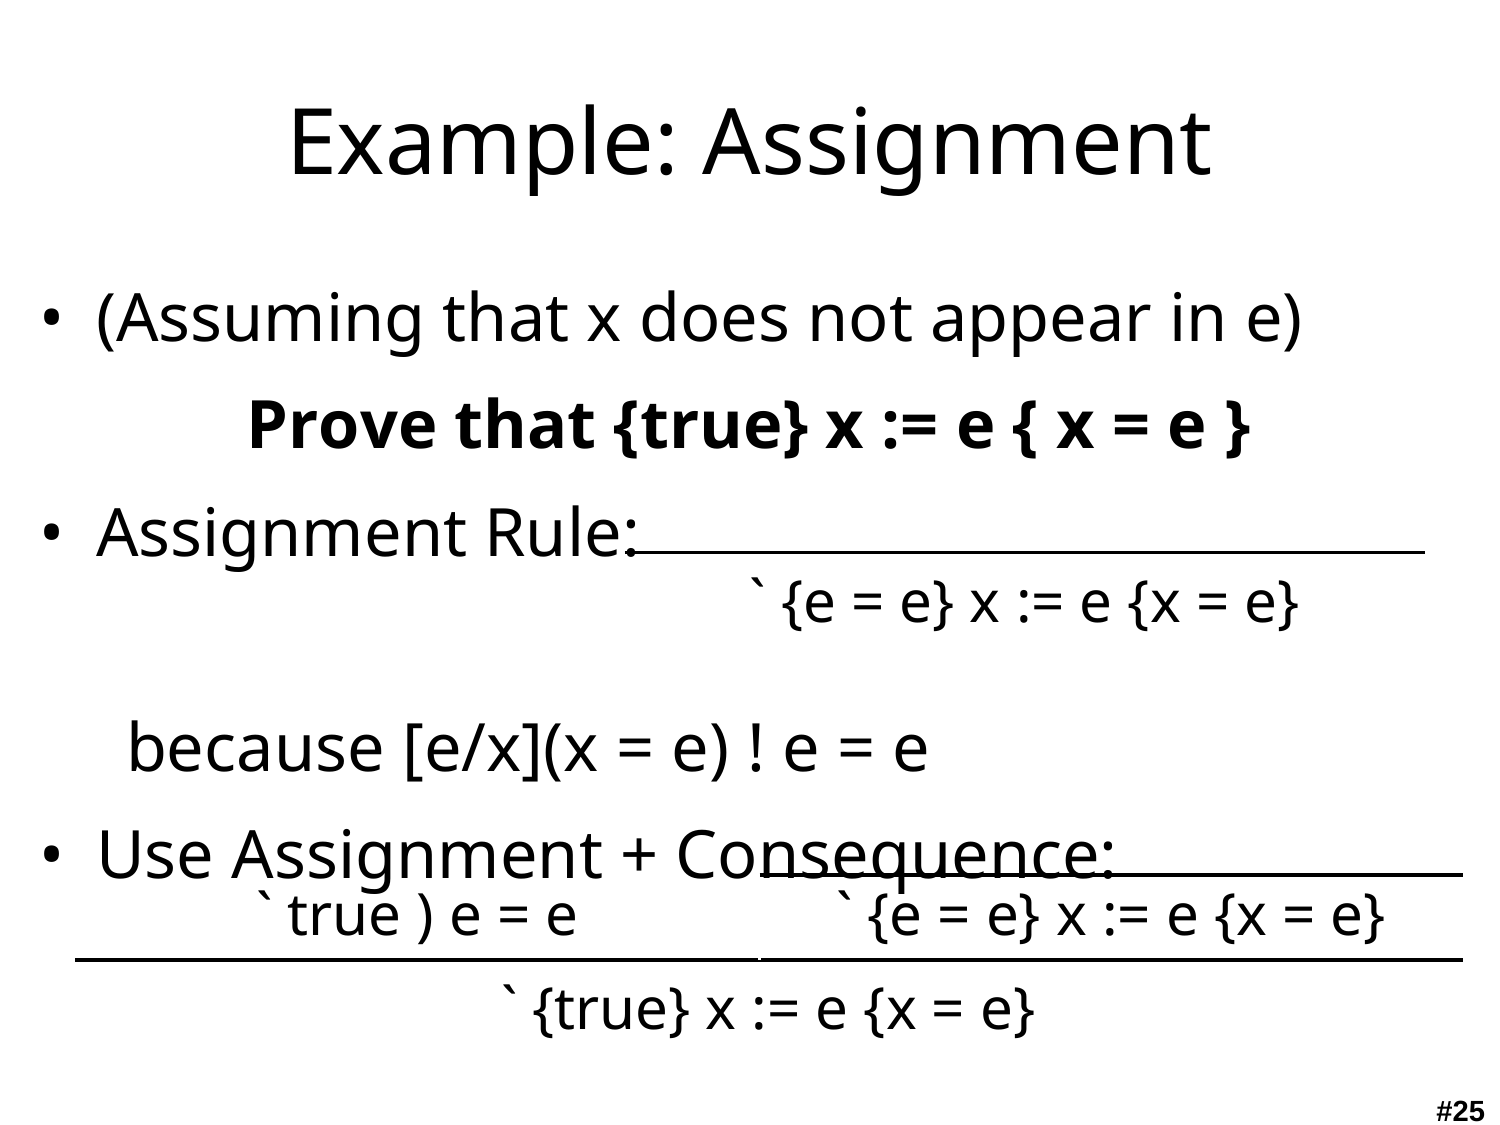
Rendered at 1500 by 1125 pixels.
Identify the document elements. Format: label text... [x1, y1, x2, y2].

text_box ` {e = e} x := e {x = e} [624, 552, 1425, 638]
text_box ` true ) e = e [74, 875, 758, 960]
text_box ` {true} x := e {x = e} [74, 960, 1463, 1045]
title Example: Assignment [24, 45, 1476, 233]
list (Assuming that x does not appear in e) Prove that {true} x := e { x = e } Assignment Rule: because [e/x](x = e) ! e = e Use Assignment + Consequence: [24, 262, 1476, 1101]
text_box ` {e = e} x := e {x = e} [761, 877, 1463, 958]
